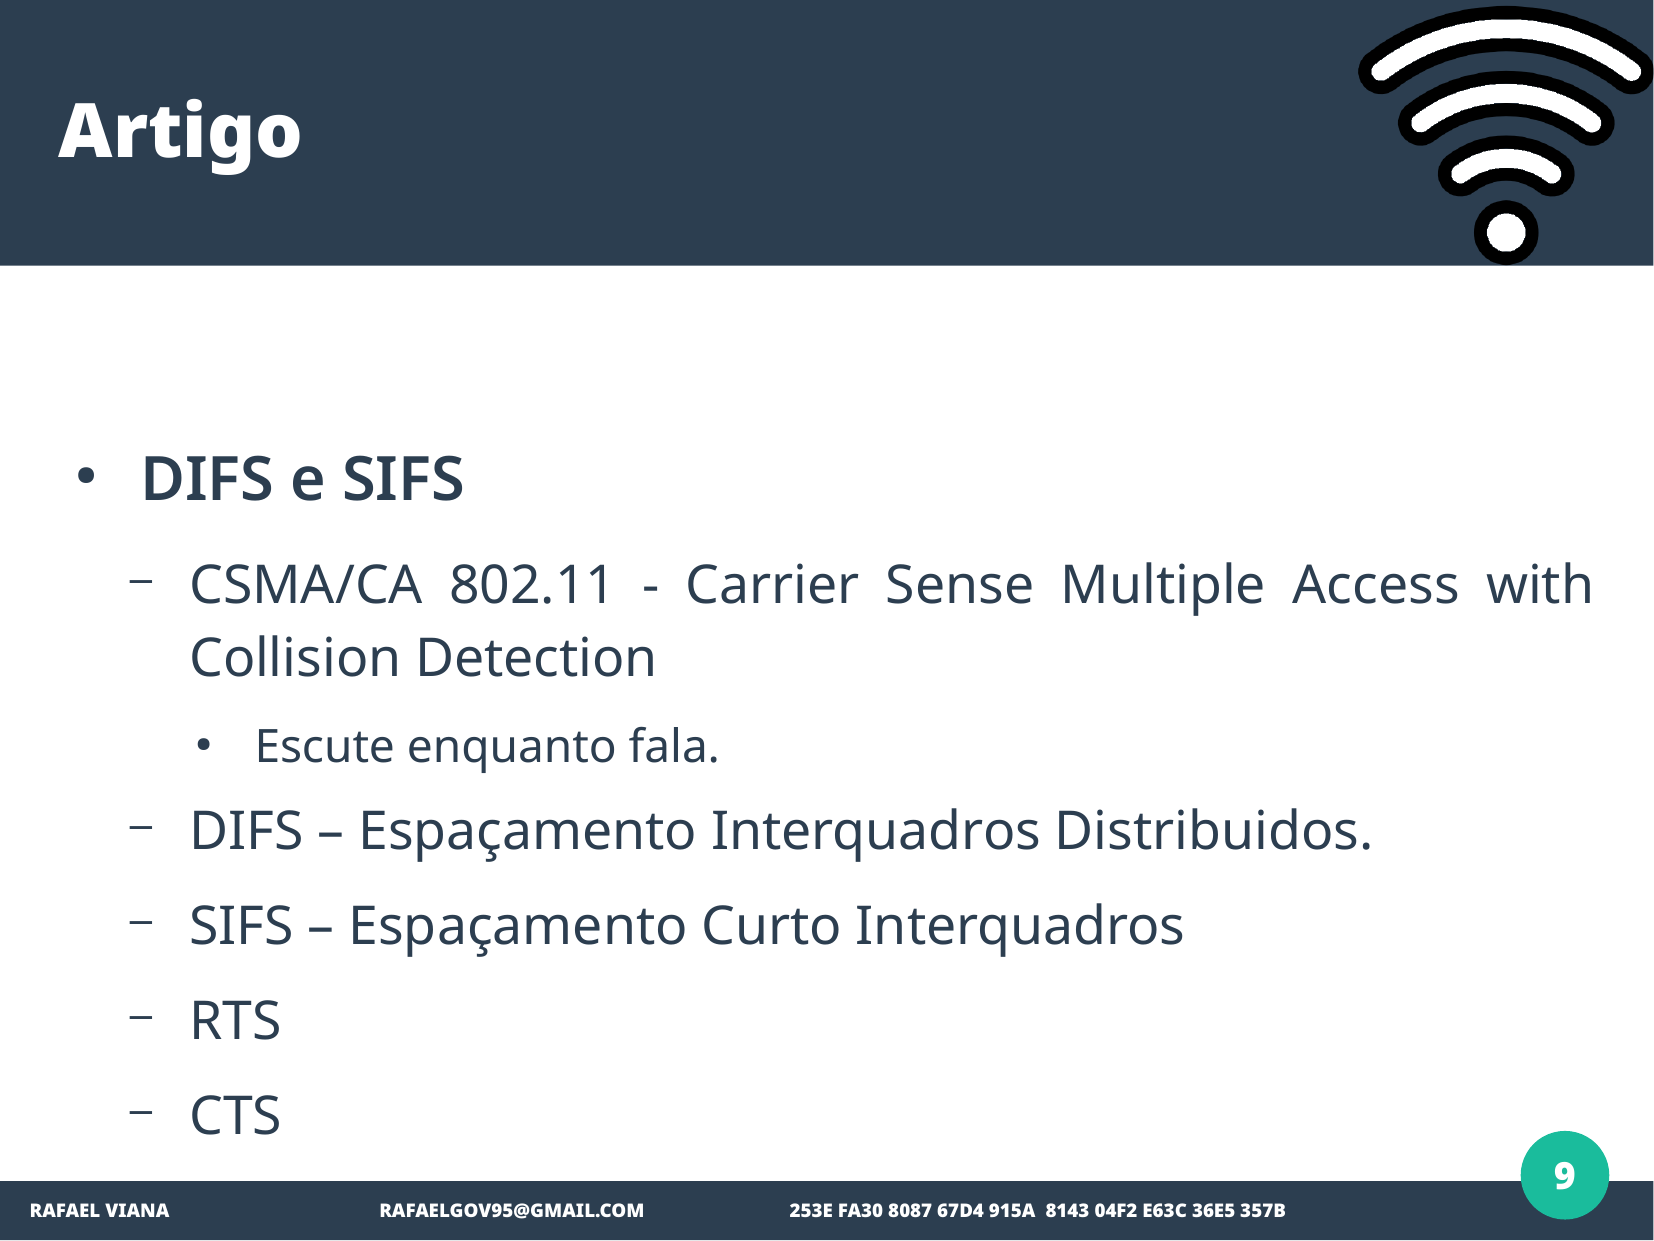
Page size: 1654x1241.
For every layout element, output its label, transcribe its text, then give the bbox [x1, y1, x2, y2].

picture [1358, 0, 1654, 283]
title Artigo [59, 49, 1358, 207]
text_box RAFAEL VIANA RAFAELGOV95@GMAIL.COM 253E FA30 8087 67D4 915A 8143 04F2 E63C 36E5 357B [29, 1181, 1654, 1241]
list DIFS e SIFS CSMA/CA 802.11 - Carrier Sense Multiple Access with Collision Detection Escute enquanto fala. DIFS – Espaçamento Interquadros Distribuidos. SIFS – Espaçamento Curto Interquadros RTS CTS [59, 324, 1595, 1152]
